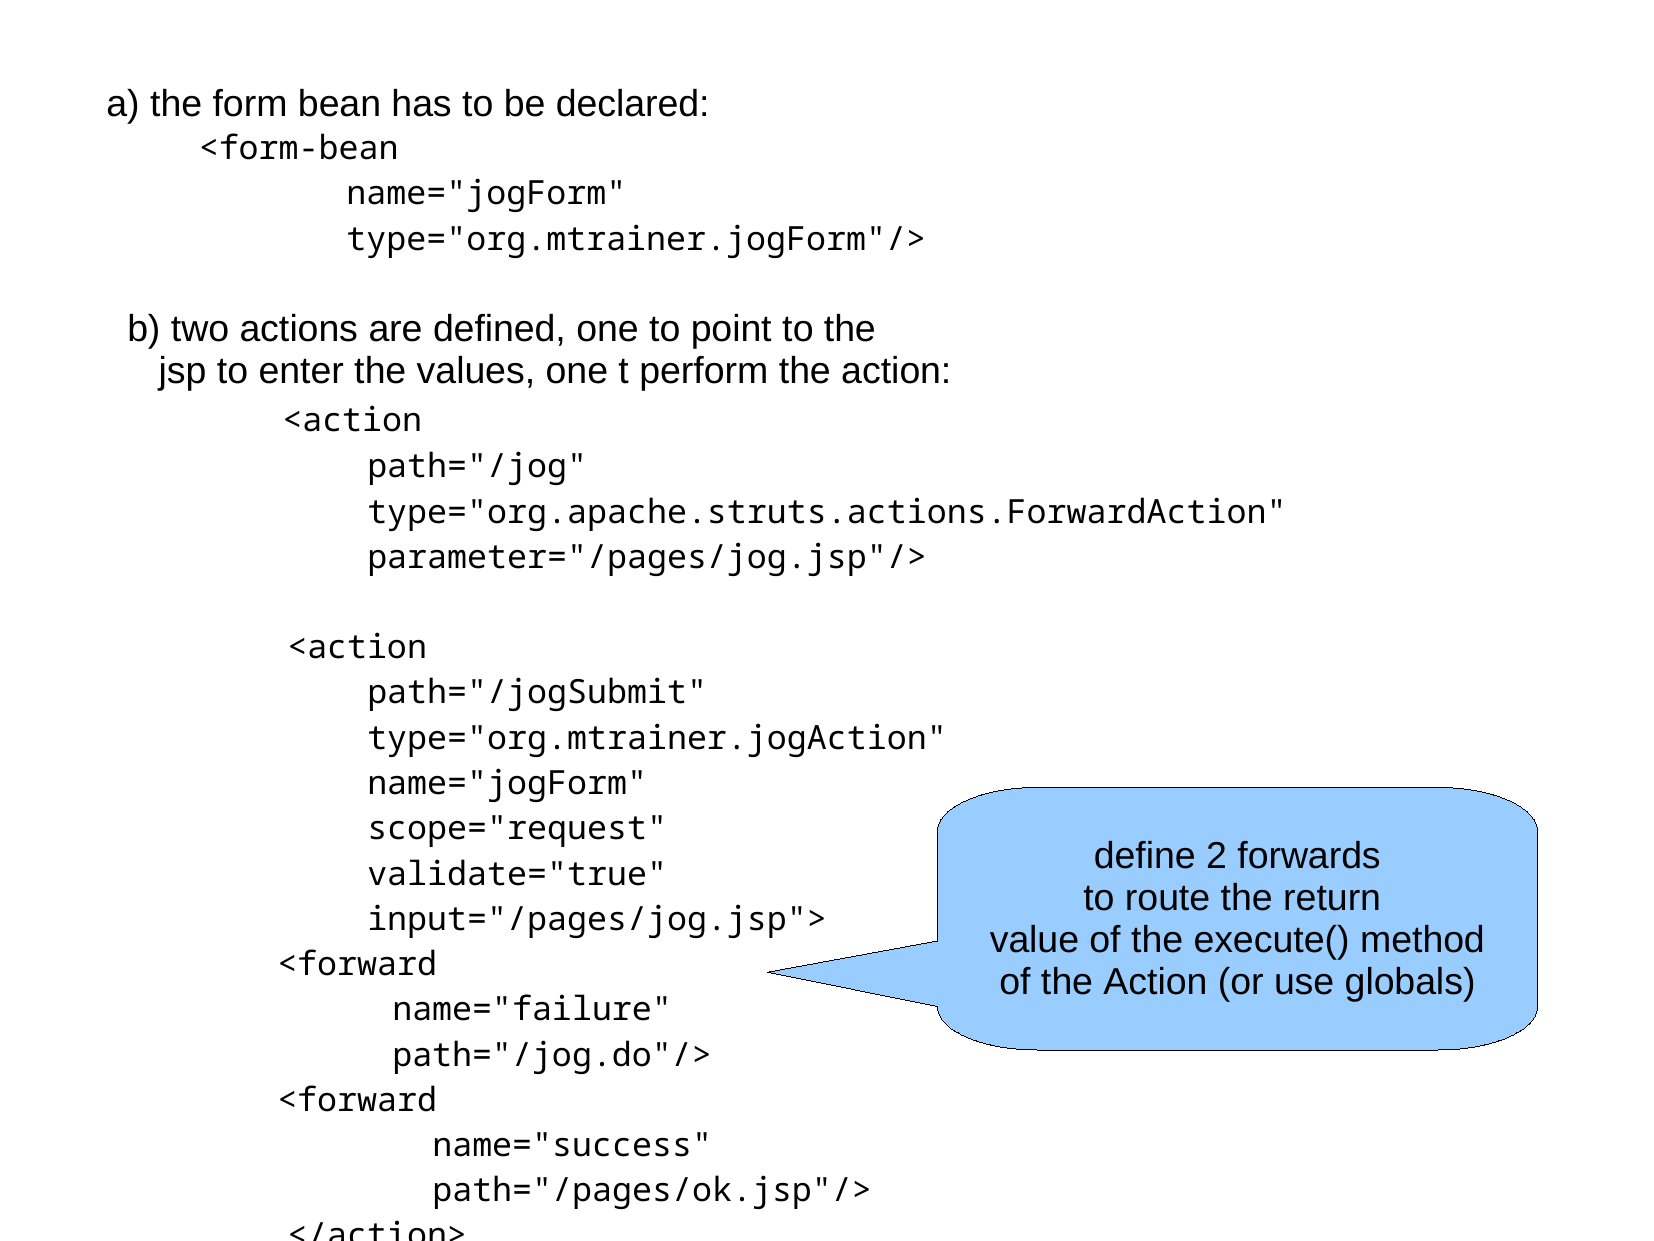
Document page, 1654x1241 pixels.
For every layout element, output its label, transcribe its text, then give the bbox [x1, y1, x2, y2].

text_box b) two actions are defined, one to point to the jsp to enter the values, one t perform the action: <action path="/jog" type="org.apache.struts.actions.ForwardAction" parameter="/pages/jog.jsp"/> <action path="/jogSubmit" type="org.mtrainer.jogAction" name="jogForm" scope="request" validate="true" input="/pages/jog.jsp"> <forward name="failure" path="/jog.do"/> <forward name="success" path="/pages/ok.jsp"/> </action> [112, 300, 1576, 1177]
text_box a) the form bean has to be declared: <form-bean name="jogForm" type="org.mtrainer.jogForm"/> [91, 75, 942, 296]
text_box define 2 forwards to route the return value of the execute() method of the Action (or use globals) [767, 787, 1538, 1051]
